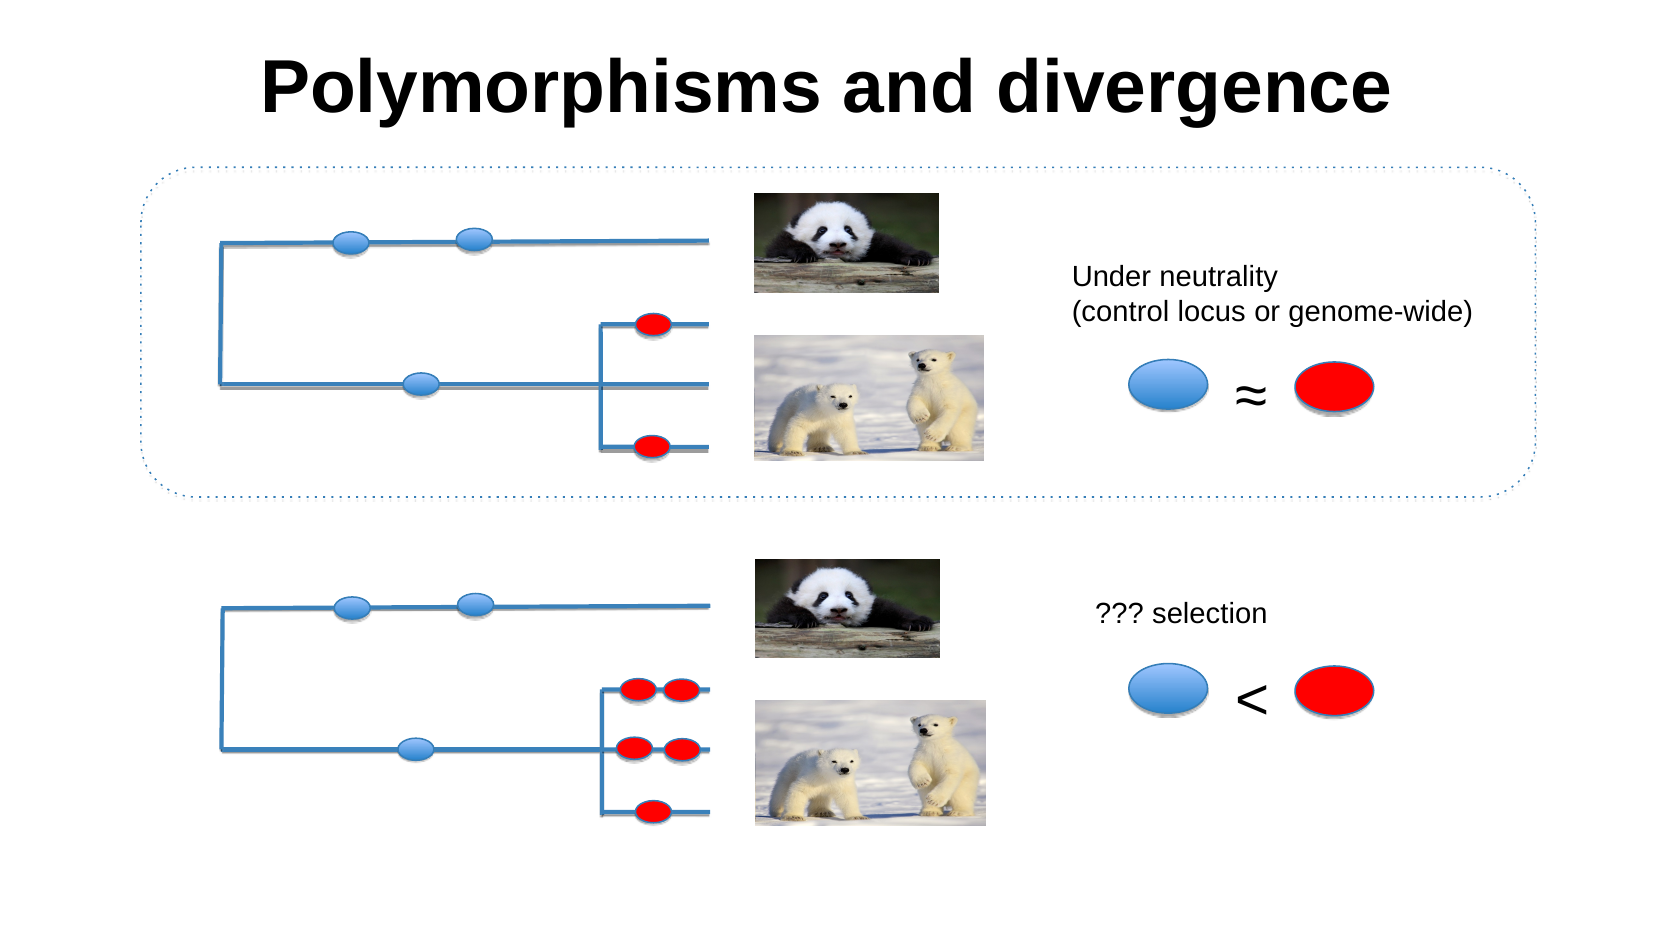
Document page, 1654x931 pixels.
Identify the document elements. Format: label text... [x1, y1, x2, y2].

text_box [456, 228, 493, 251]
text_box [403, 372, 440, 396]
text_box Under neutrality (control locus or genome-wide) [1057, 250, 1489, 336]
text_box [635, 313, 672, 336]
text_box [1128, 663, 1208, 714]
text_box [1295, 361, 1374, 412]
text_box [1295, 665, 1374, 716]
text_box [663, 679, 700, 702]
picture [754, 193, 939, 293]
picture [755, 559, 940, 658]
picture [755, 700, 986, 826]
title Polymorphisms and divergence [82, 5, 1571, 161]
text_box [457, 593, 494, 616]
text_box [616, 737, 653, 760]
text_box [635, 800, 672, 823]
text_box [1128, 359, 1208, 410]
text_box [397, 738, 434, 761]
text_box [332, 231, 369, 254]
text_box ≈ [1220, 349, 1283, 435]
text_box ??? selection [1080, 587, 1283, 637]
text_box [664, 738, 701, 761]
text_box [634, 435, 671, 458]
text_box [620, 678, 657, 701]
text_box [334, 596, 371, 620]
text_box < [1220, 653, 1285, 739]
picture [754, 335, 984, 461]
